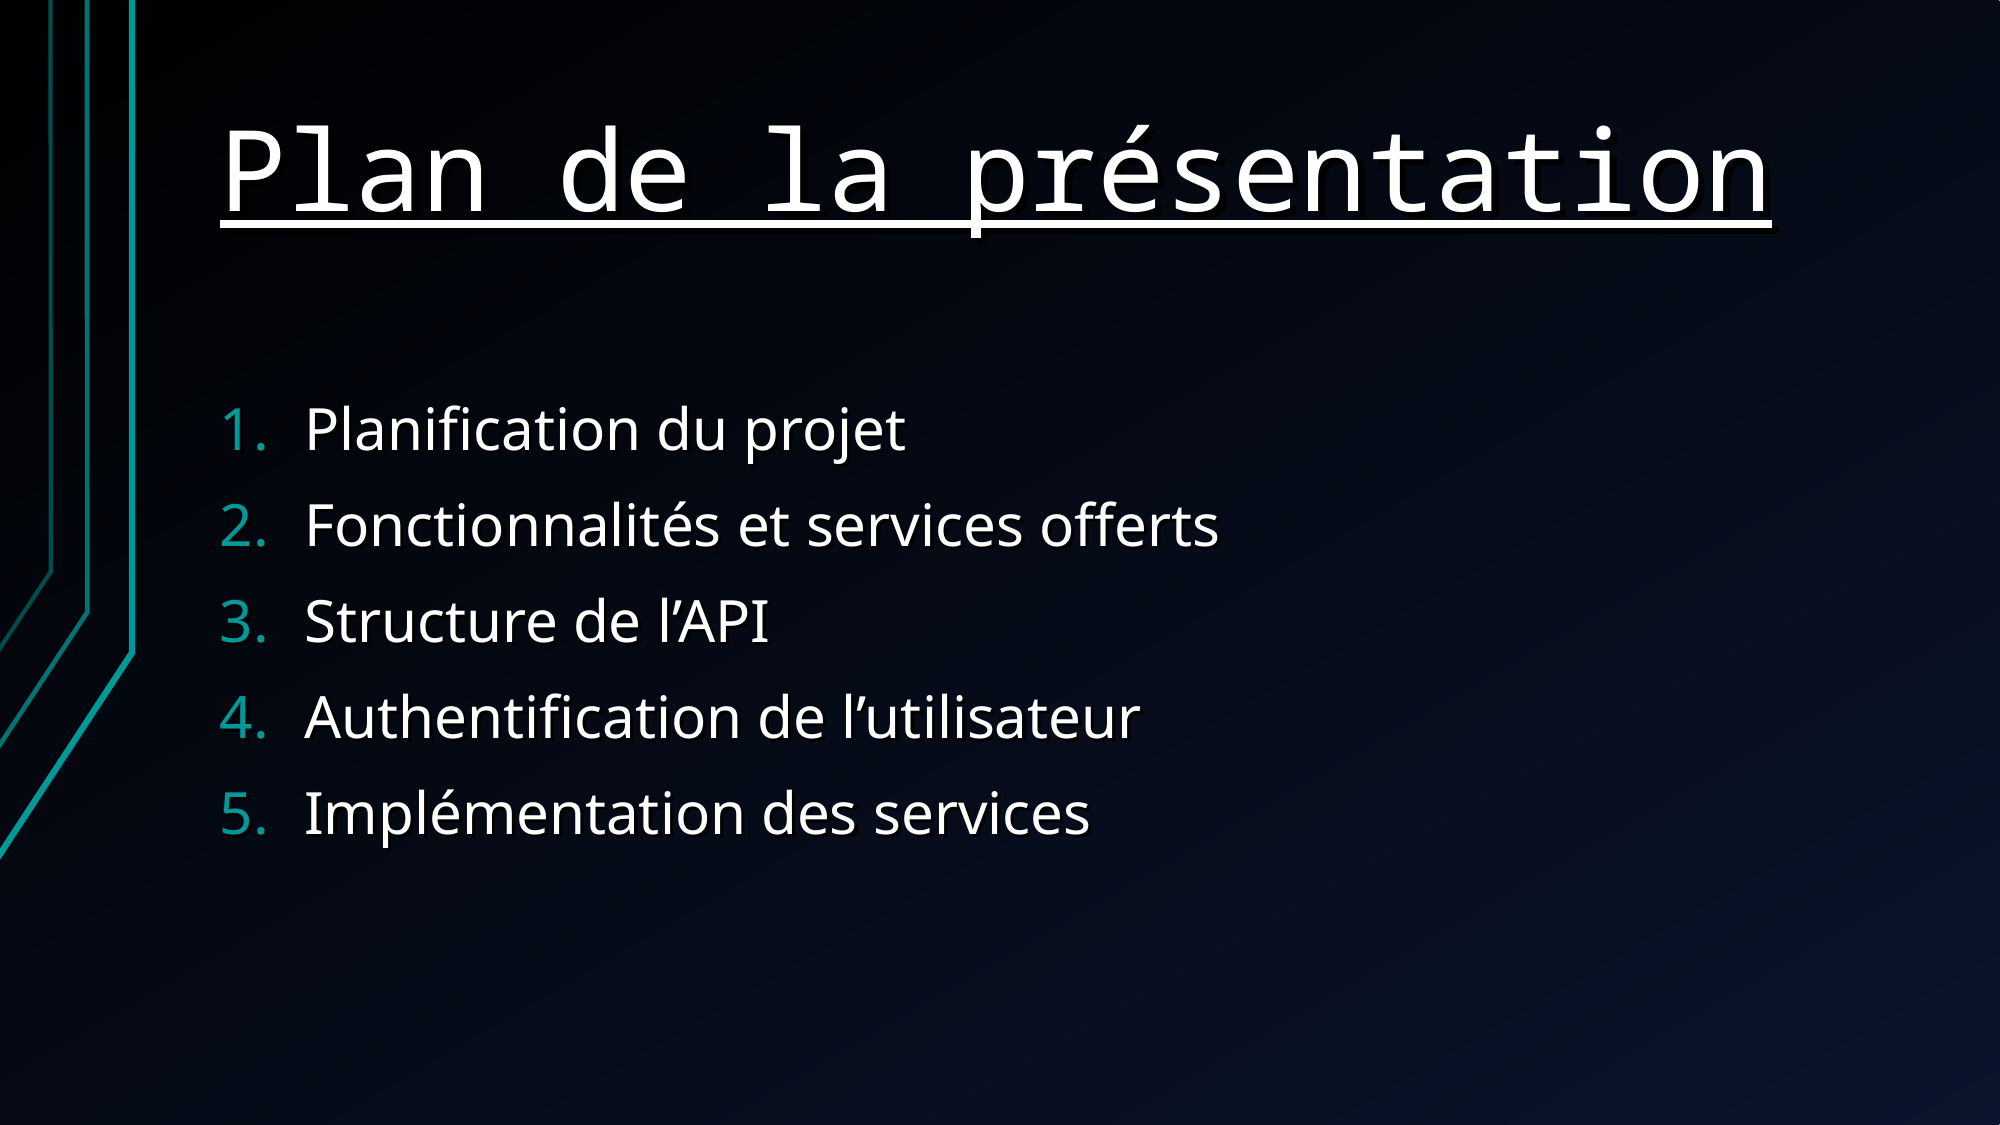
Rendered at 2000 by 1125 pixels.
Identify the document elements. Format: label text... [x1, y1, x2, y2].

list Planification du projet Fonctionnalités et services offerts Structure de l’API Authentification de l’utilisateur Implémentation des services [199, 389, 1900, 1122]
title Plan de la présentation [199, 45, 1900, 246]
